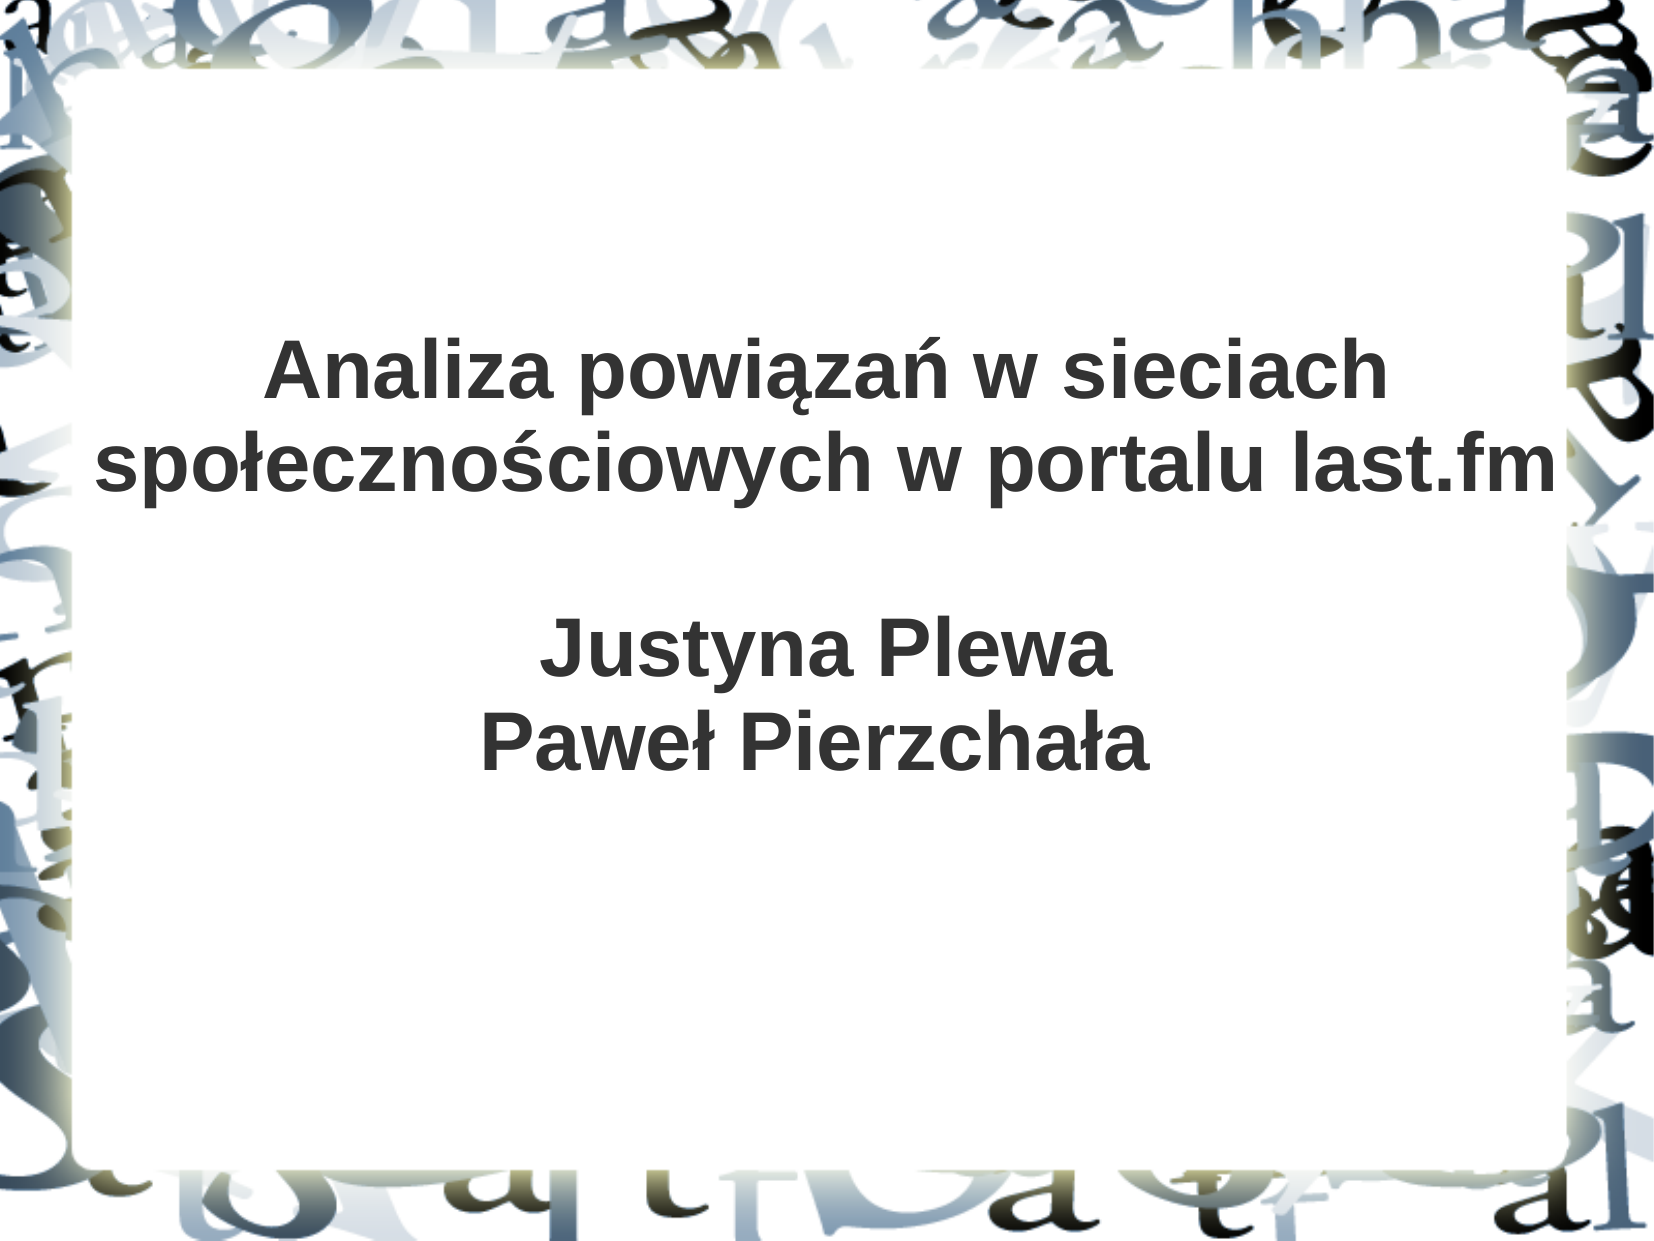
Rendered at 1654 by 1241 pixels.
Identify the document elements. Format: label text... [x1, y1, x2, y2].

text_box Analiza powiązań w sieciach społecznościowych w portalu last.fm Justyna Plewa Paweł Pierzchała [82, 78, 1571, 1028]
picture [0, 0, 1654, 1241]
